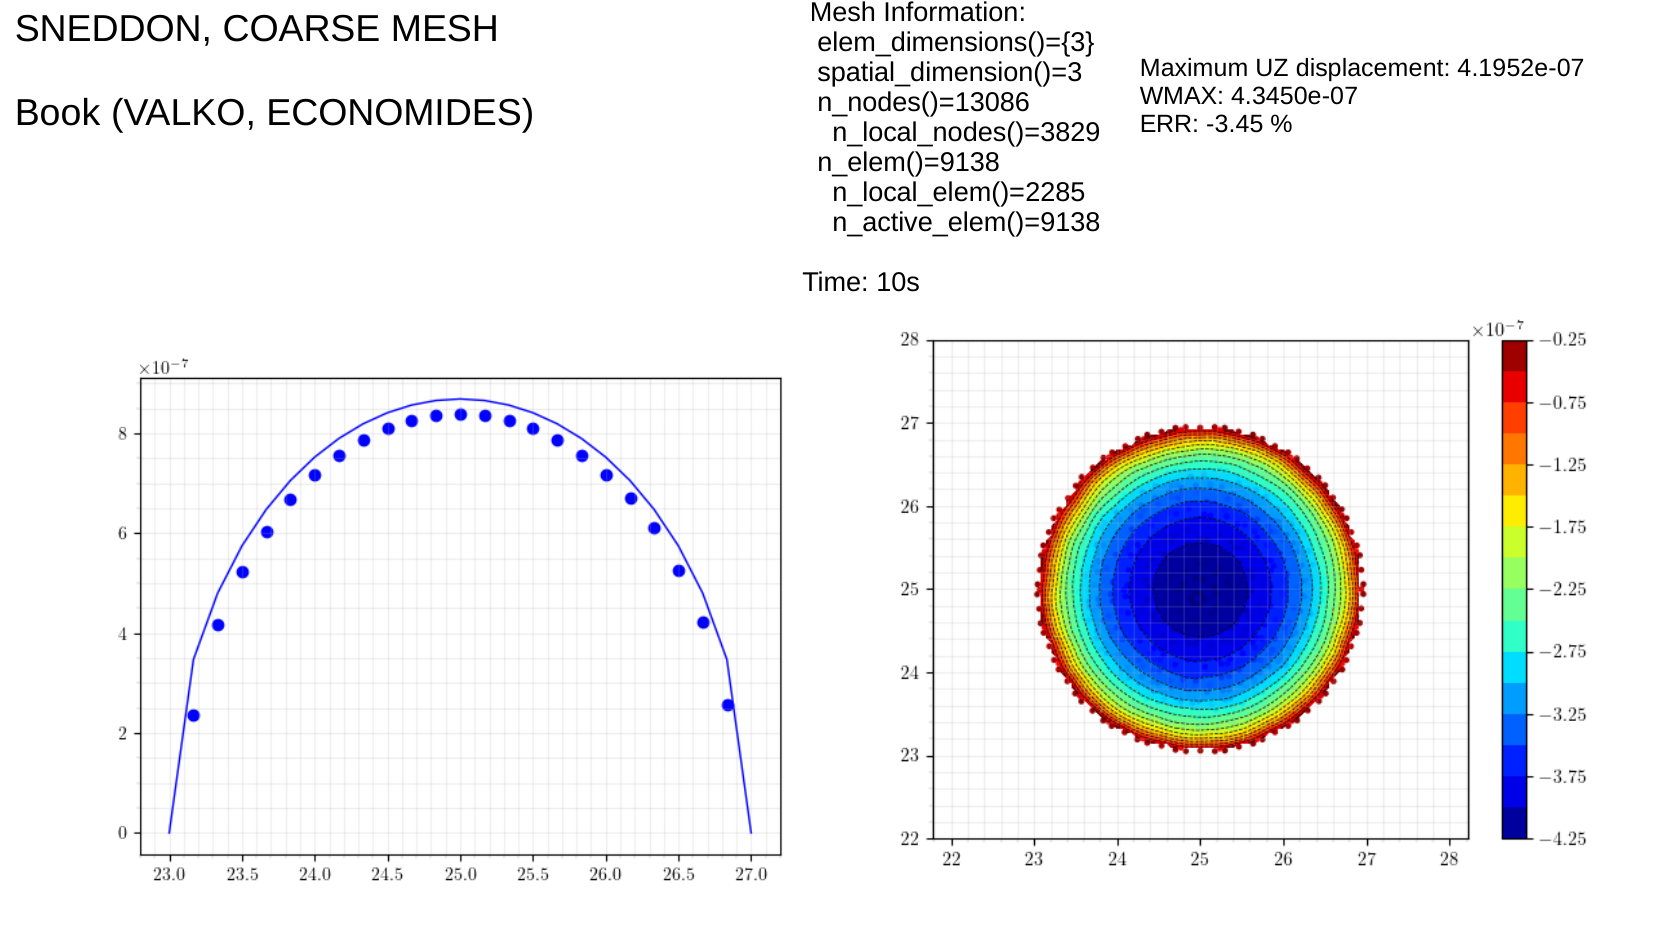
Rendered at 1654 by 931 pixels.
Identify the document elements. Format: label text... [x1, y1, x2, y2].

text_box SNEDDON, COARSE MESH Book (VALKO, ECONOMIDES) [0, 0, 751, 151]
text_box Mesh Information: elem_dimensions()={3} spatial_dimension()=3 n_nodes()=13086 n_local_nodes()=3829 n_elem()=9138 n_local_elem()=2285 n_active_elem()=9138 Time: 10s [787, 0, 1231, 304]
picture [37, 262, 1654, 923]
text_box Maximum UZ displacement: 4.1952e-07 WMAX: 4.3450e-07 ERR: -3.45 % [1125, 46, 1632, 188]
